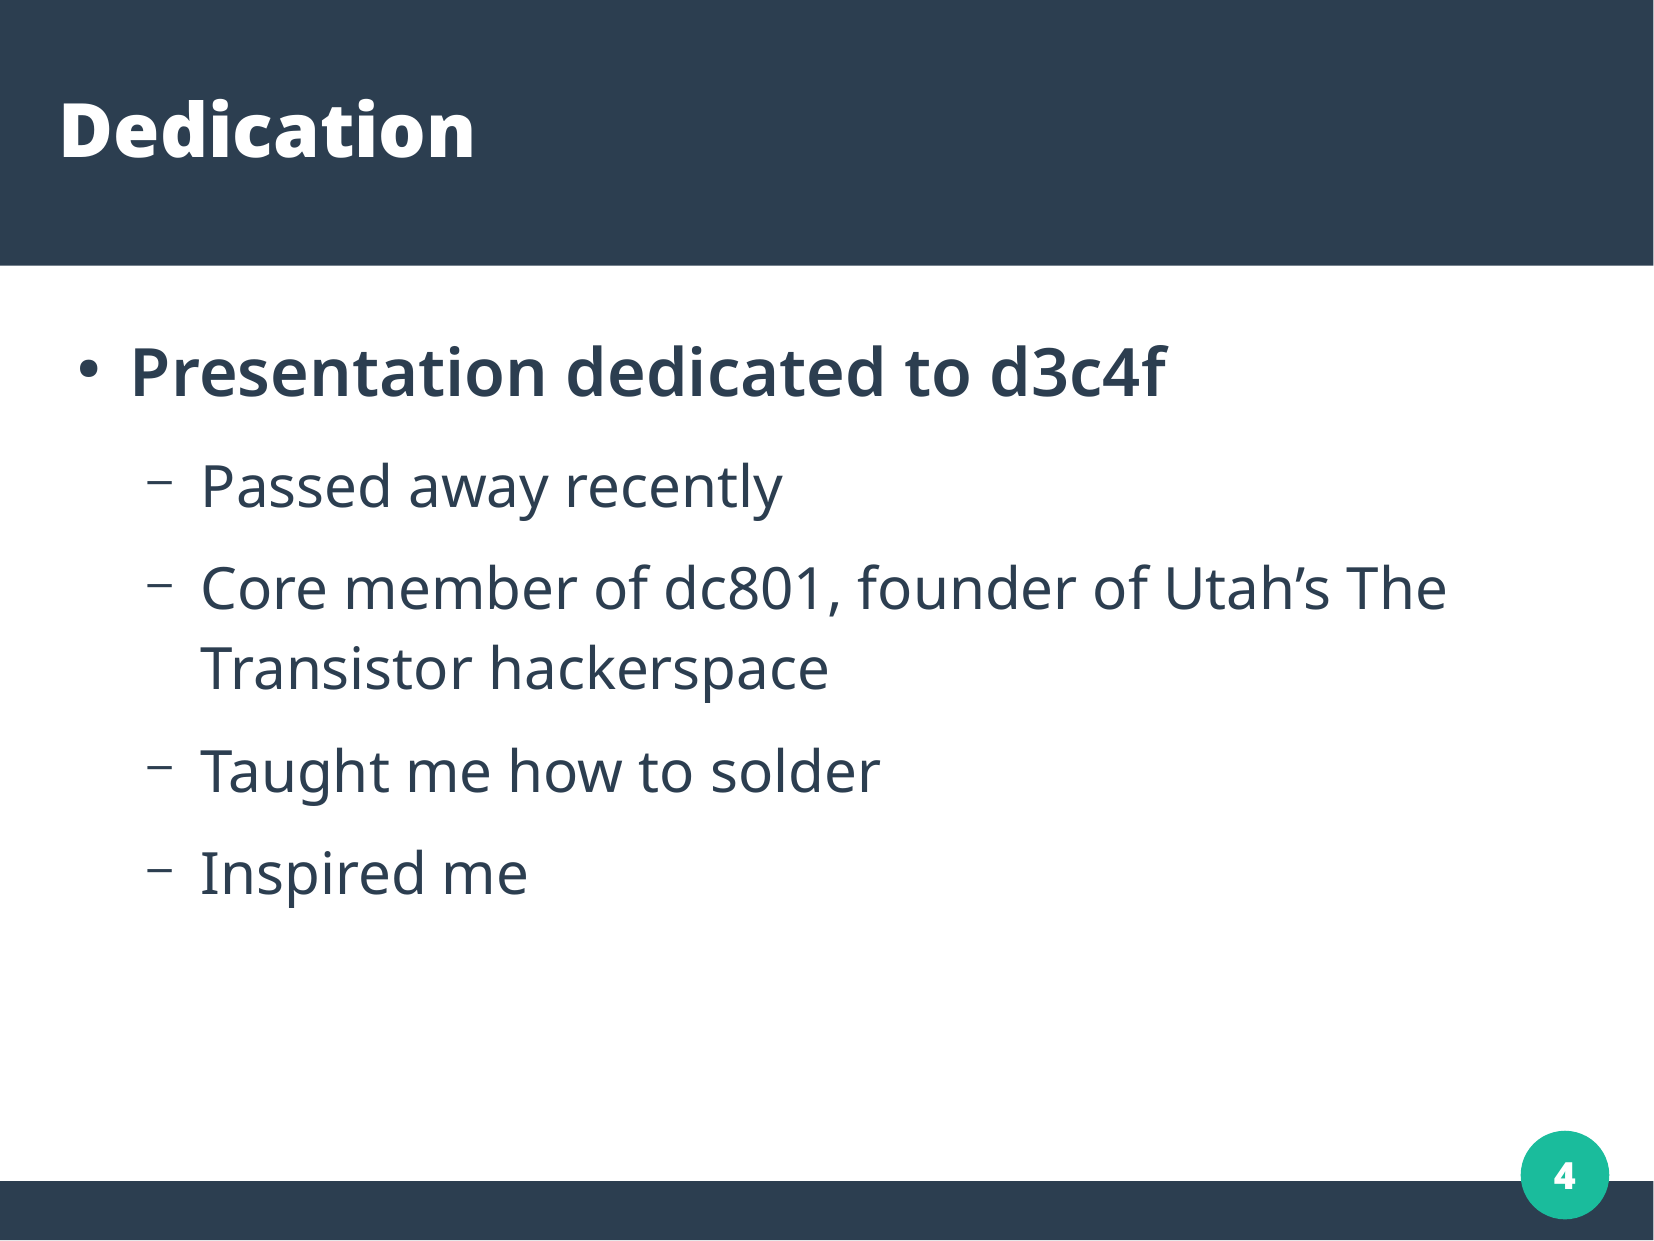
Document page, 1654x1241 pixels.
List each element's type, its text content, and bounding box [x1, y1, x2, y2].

list Presentation dedicated to d3c4f Passed away recently Core member of dc801, founder of Utah’s The Transistor hackerspace Taught me how to solder Inspired me [59, 324, 1595, 1152]
title Dedication [59, 49, 1595, 207]
